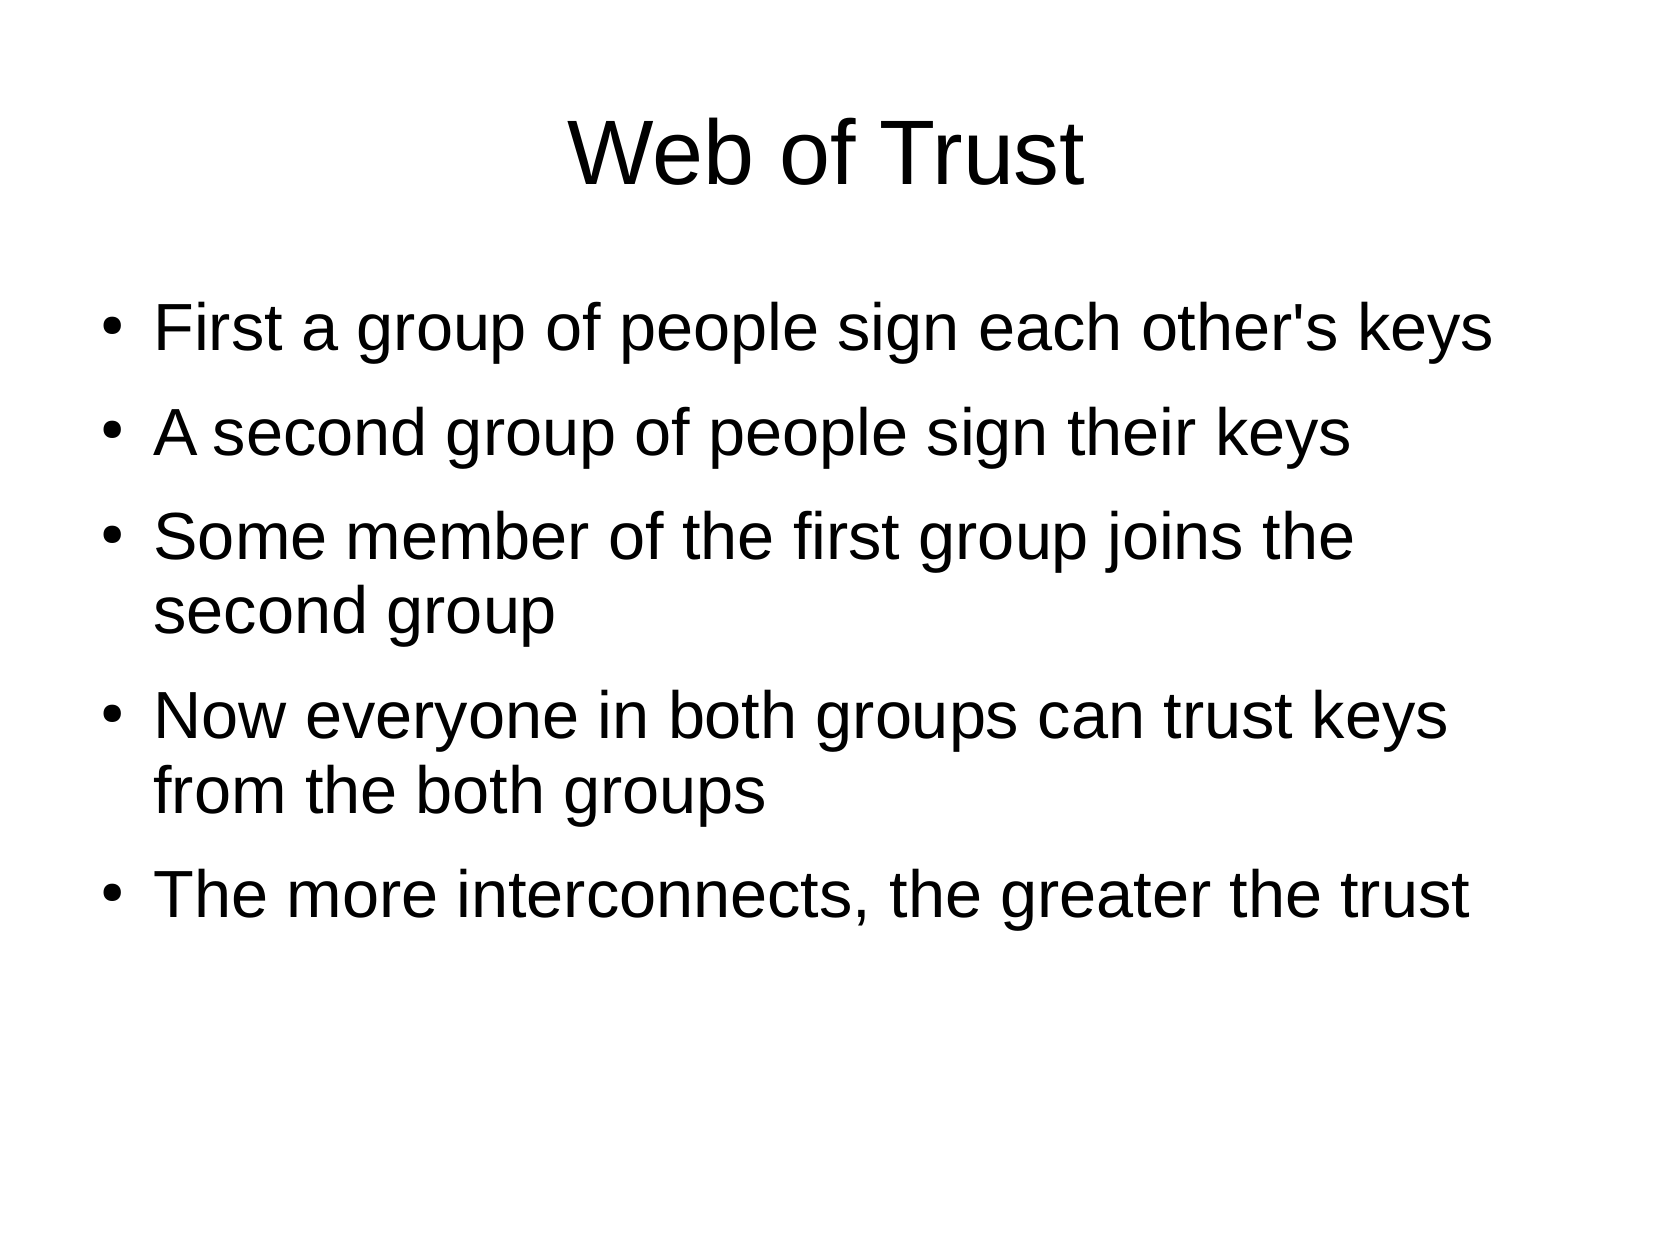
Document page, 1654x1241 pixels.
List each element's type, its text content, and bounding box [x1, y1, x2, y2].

title Web of Trust [82, 49, 1571, 257]
list First a group of people sign each other's keys A second group of people sign their keys Some member of the first group joins the second group Now everyone in both groups can trust keys from the both groups The more interconnects, the greater the trust [82, 290, 1571, 1010]
